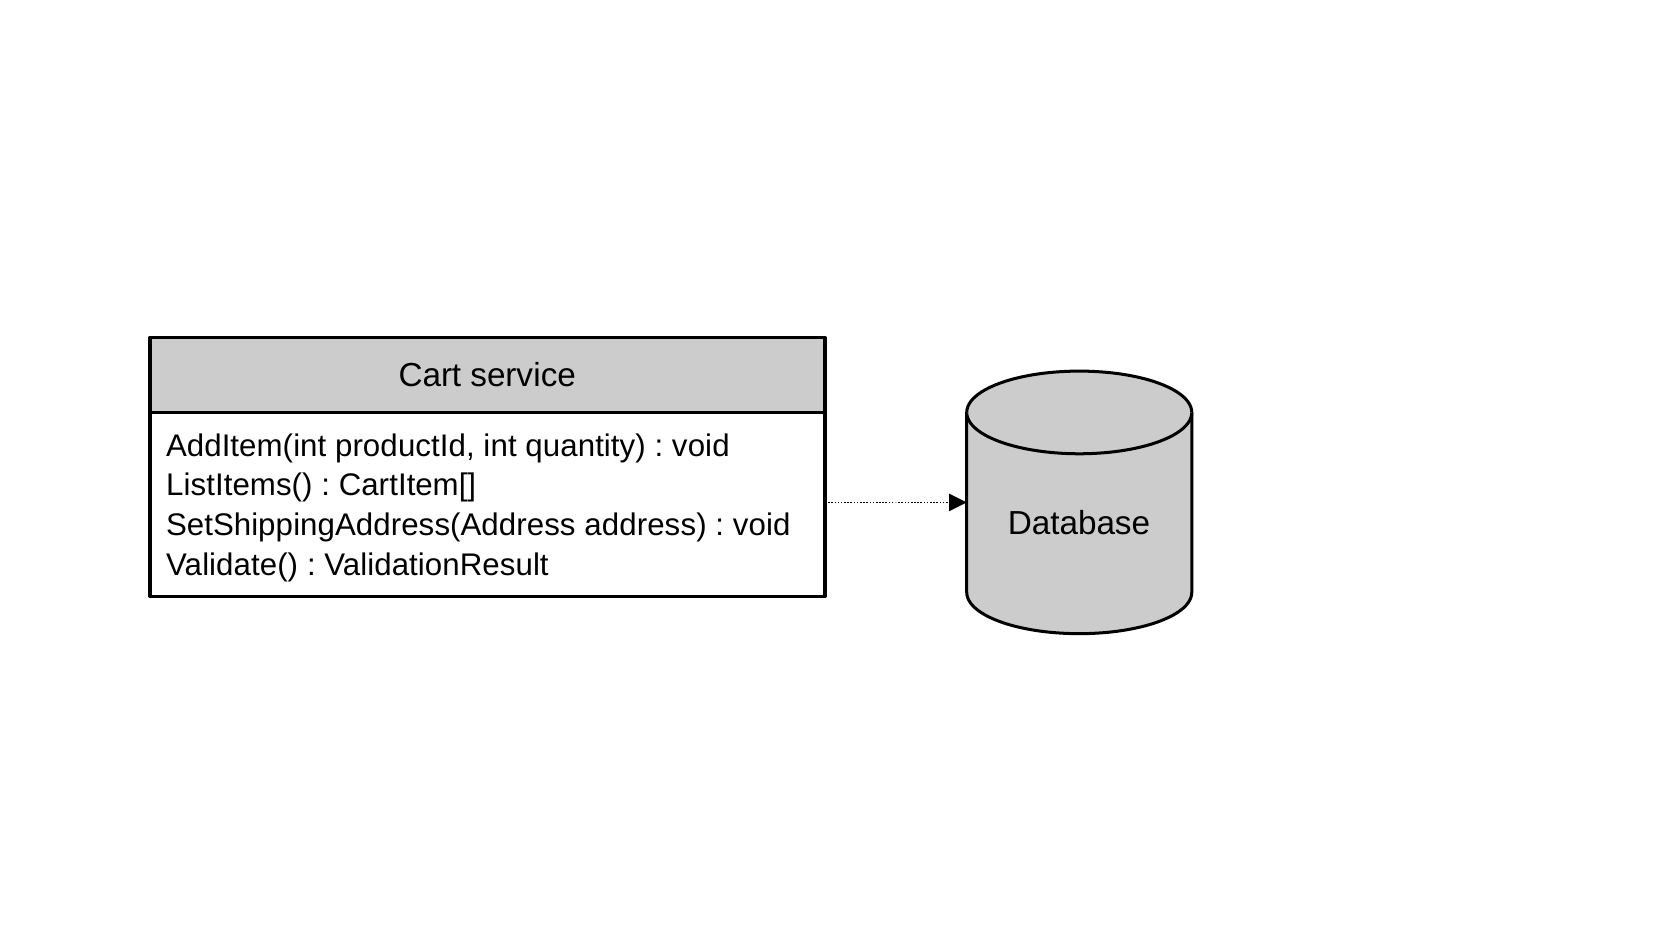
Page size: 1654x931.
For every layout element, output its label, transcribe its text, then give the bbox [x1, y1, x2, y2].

text_box Database [966, 371, 1192, 634]
text_box [112, 300, 1238, 676]
text_box Cart service [150, 337, 826, 413]
text_box AddItem(int productId, int quantity) : void ListItems() : CartItem[] SetShippingAddress(Address address) : void Validate() : ValidationResult [150, 413, 826, 597]
